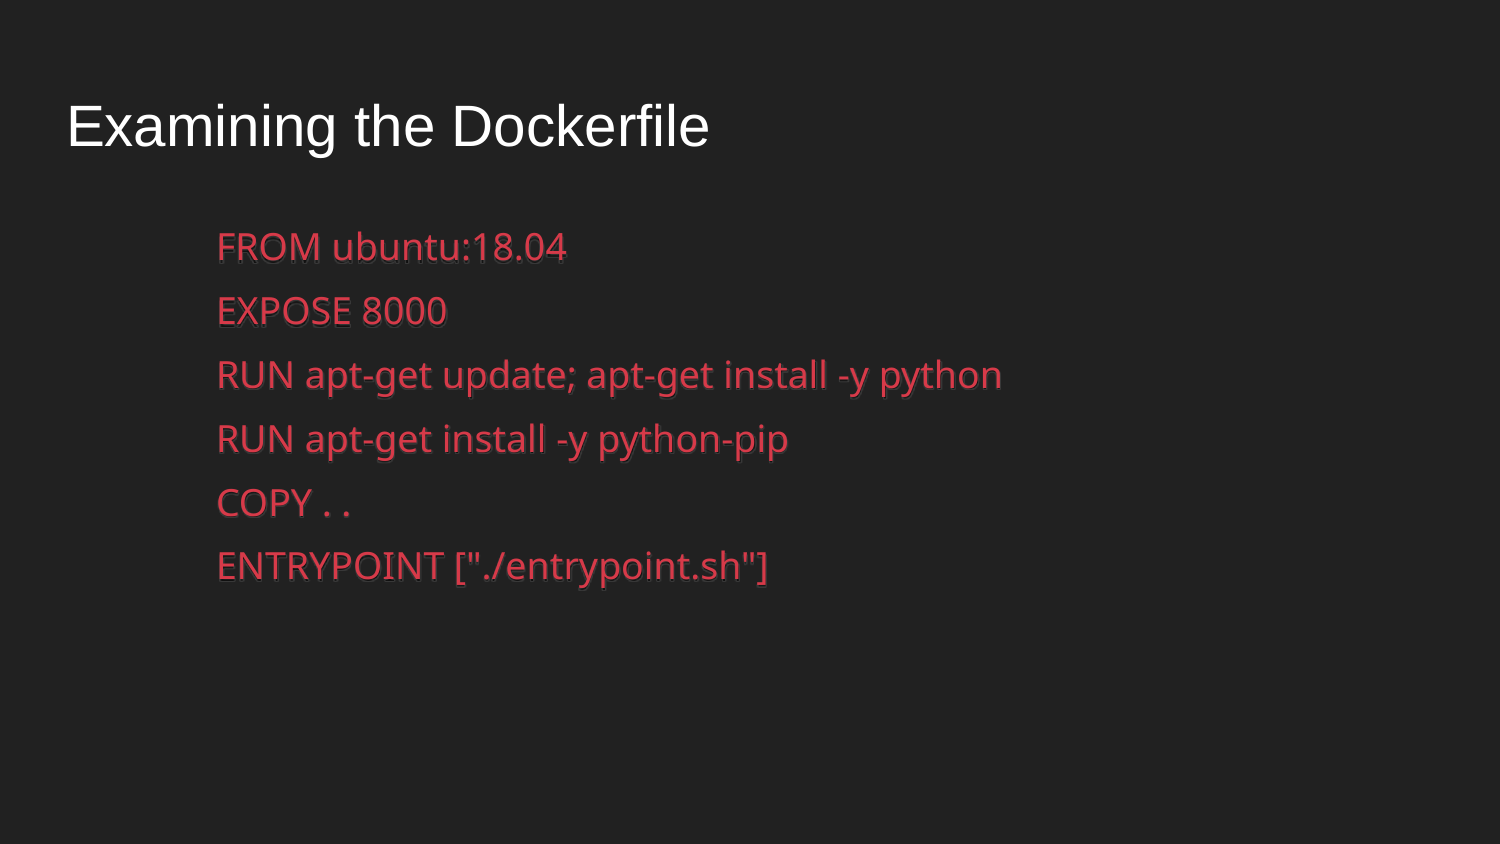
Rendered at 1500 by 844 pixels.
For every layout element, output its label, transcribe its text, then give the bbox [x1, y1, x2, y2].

title Examining the Dockerfile [51, 72, 1449, 167]
list FROM ubuntu:18.04 EXPOSE 8000 RUN apt-get update; apt-get install -y python RUN apt-get install -y python-pip COPY . . ENTRYPOINT ["./entrypoint.sh"] [51, 189, 1449, 750]
